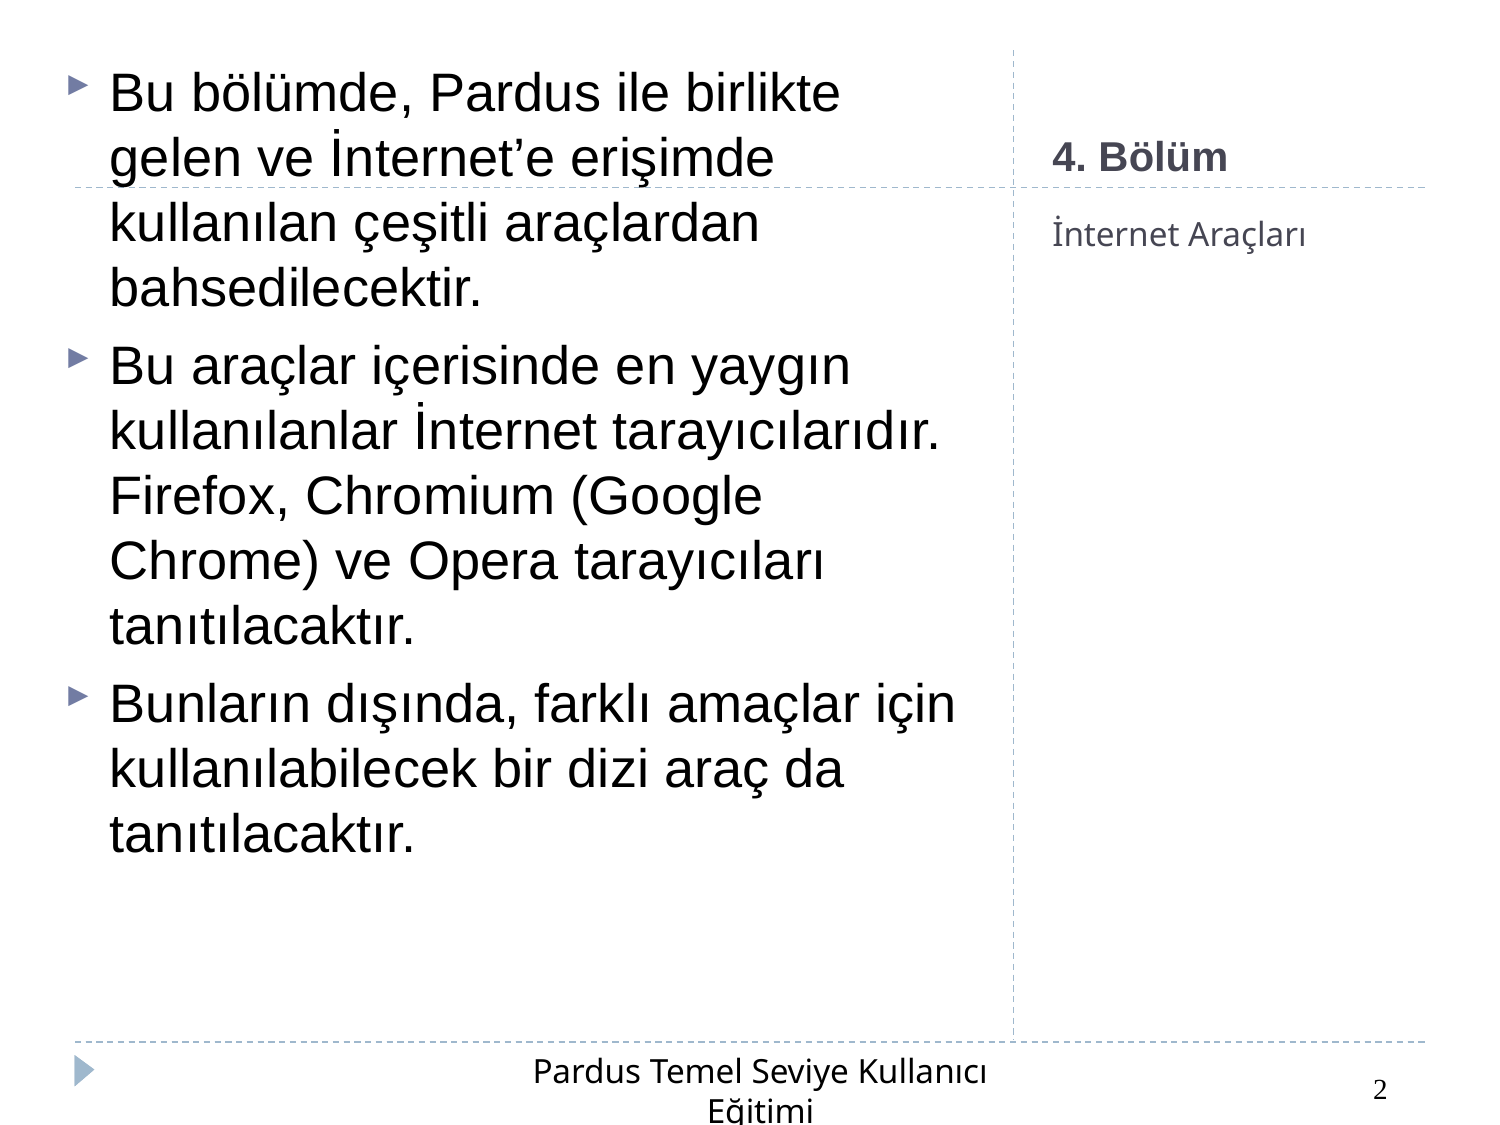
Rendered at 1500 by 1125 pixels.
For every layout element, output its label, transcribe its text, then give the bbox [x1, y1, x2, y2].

list İnternet Araçları [1037, 200, 1450, 995]
title 4. Bölüm [1037, 50, 1450, 188]
list Bu bölümde, Pardus ile birlikte gelen ve İnternet’e erişimde kullanılan çeşitli araçlardan bahsedilecektir. Bu araçlar içerisinde en yaygın kullanılanlar İnternet tarayıcılarıdır. Firefox, Chromium (Google Chrome) ve Opera tarayıcıları tanıtılacaktır. Bunların dışında, farklı amaçlar için kullanılabilecek bir dizi araç da tanıtılacaktır. [50, 50, 988, 988]
